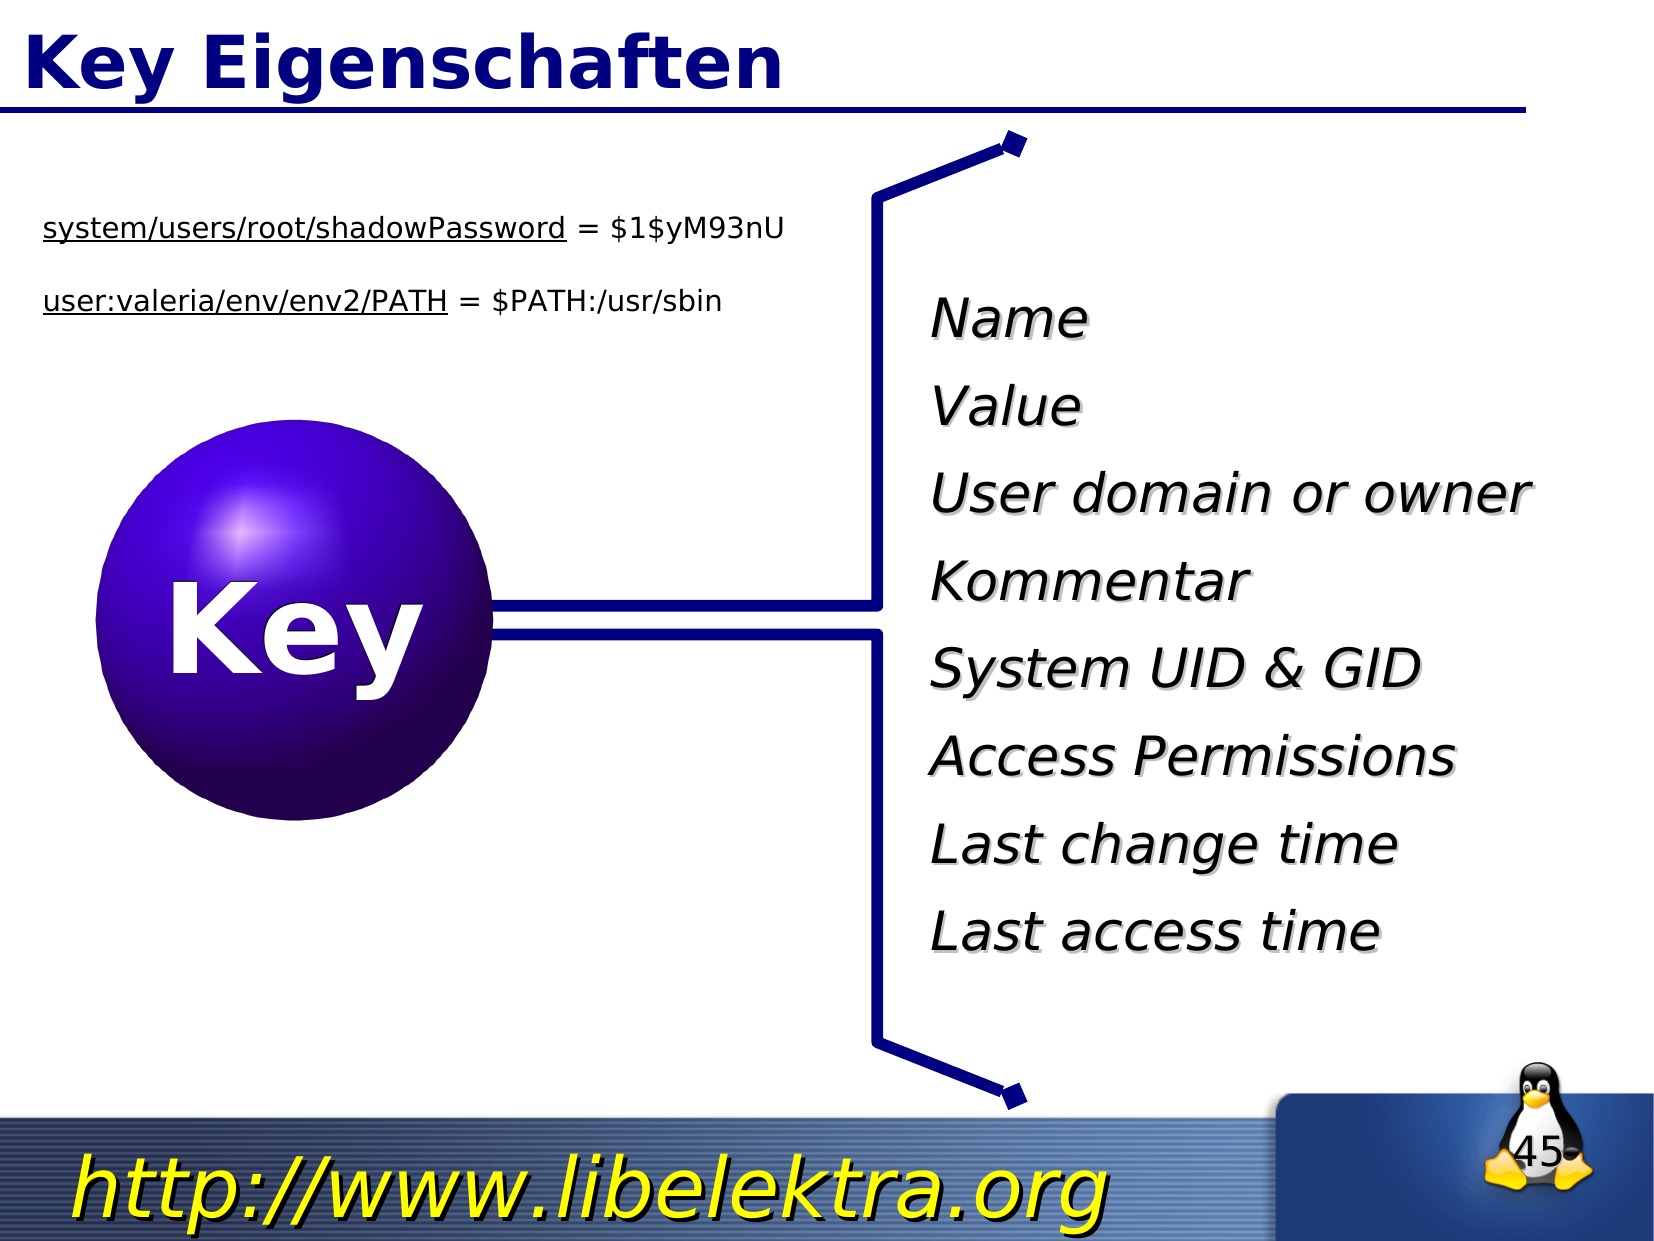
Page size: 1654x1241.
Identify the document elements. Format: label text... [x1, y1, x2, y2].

text_box Key [162, 547, 426, 693]
list Name Value User domain or owner Kommentar System UID & GID Access Permissions Last change time Last access time [915, 276, 1617, 975]
text_box Key Eigenschaften [22, 14, 1611, 111]
text_box system/users/root/shadowPassword = $1$yM93nU user:valeria/env/env2/PATH = $PATH:/usr/sbin [42, 208, 809, 317]
picture [0, 1061, 1654, 1241]
text_box 50 [1312, 1122, 1566, 1178]
